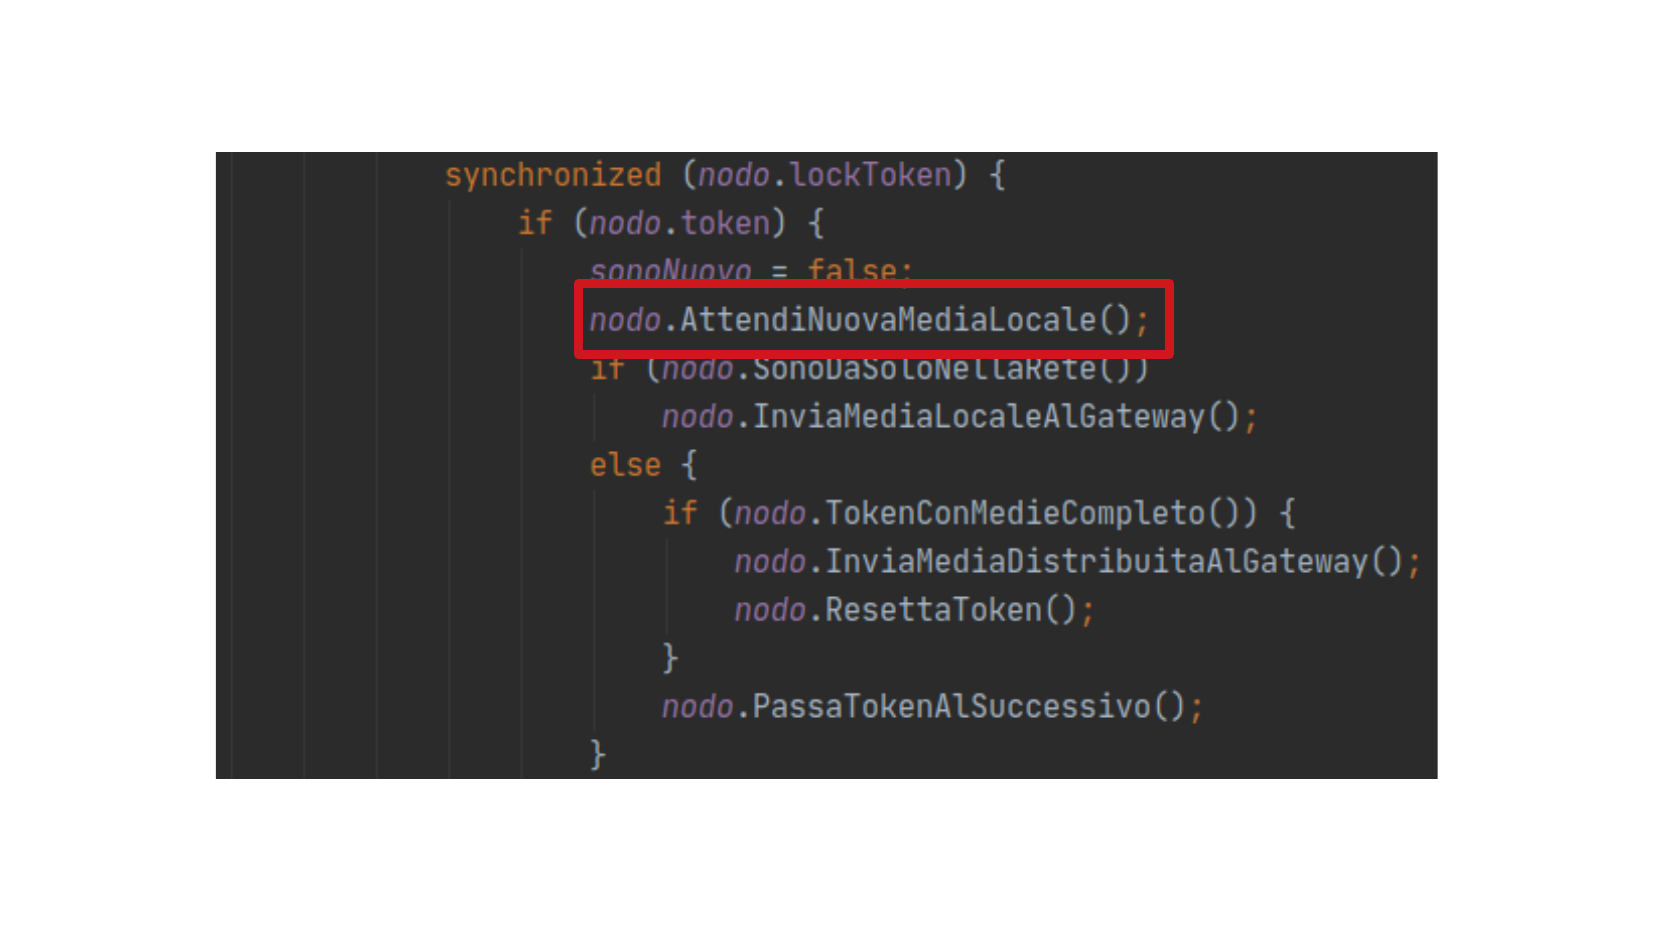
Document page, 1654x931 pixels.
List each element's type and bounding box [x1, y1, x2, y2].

picture [215, 152, 1438, 779]
